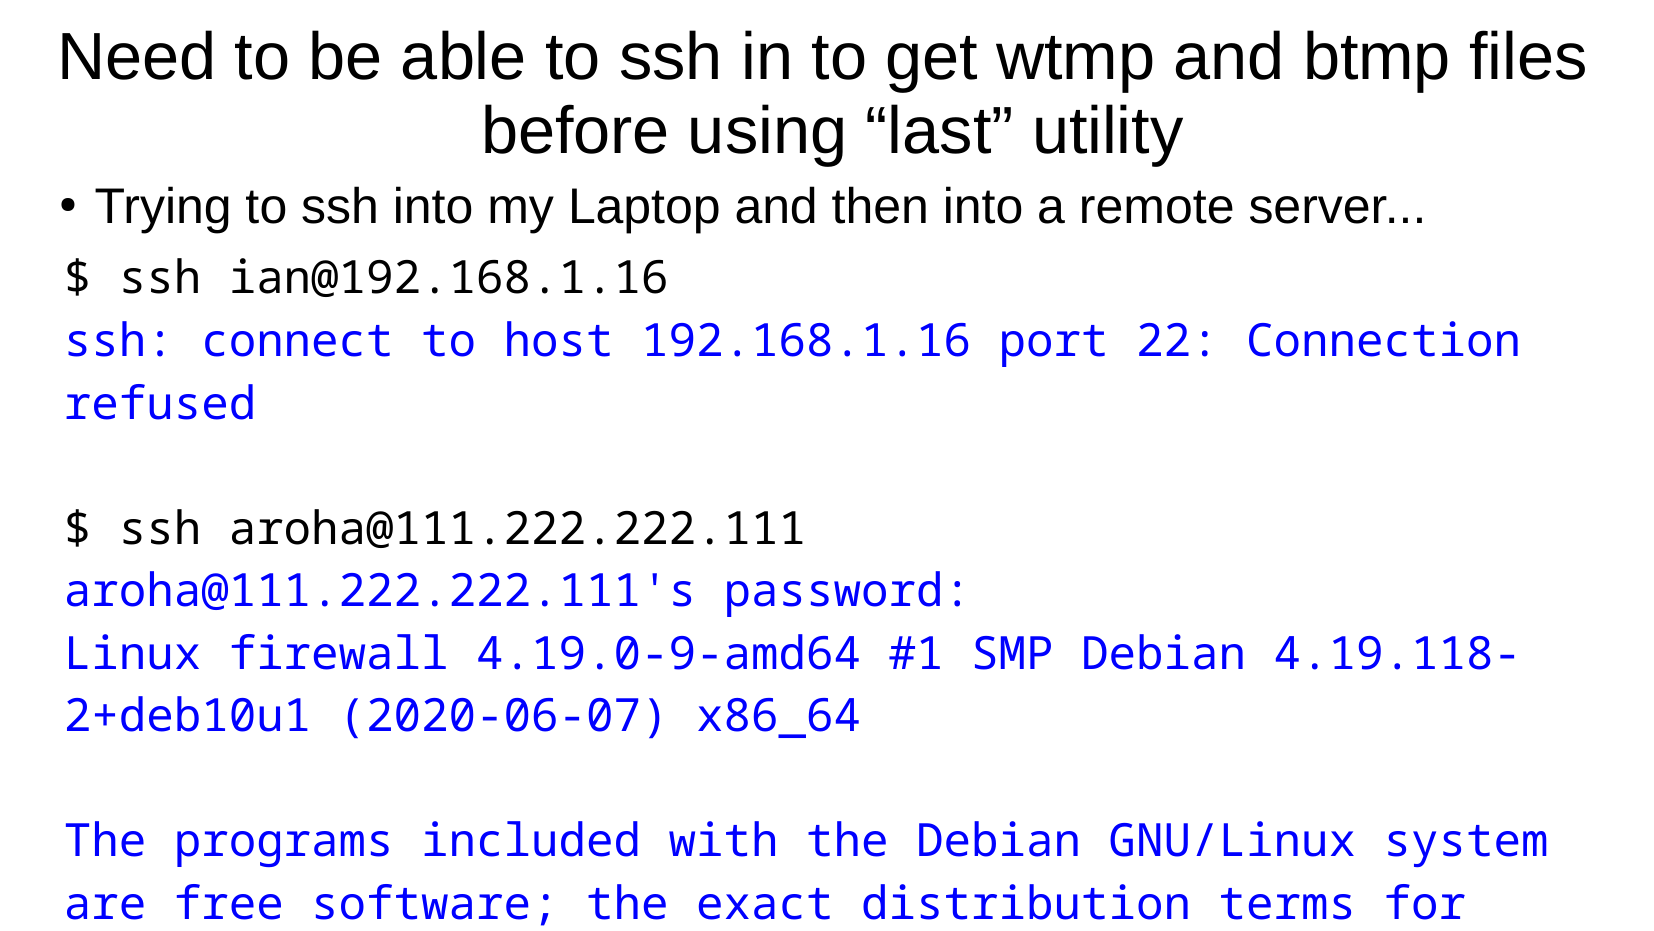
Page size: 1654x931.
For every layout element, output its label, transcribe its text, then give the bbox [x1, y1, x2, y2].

subtitle Trying to ssh into my Laptop and then into a remote server... [59, 177, 1548, 237]
title Need to be able to ssh in to get wtmp and btmp files before using “last” utility [47, 9, 1619, 178]
text_box $ ssh ian@192.168.1.16 ssh: connect to host 192.168.1.16 port 22: Connection refused $ ssh aroha@111.222.222.111 aroha@111.222.222.111's password: Linux firewall 4.19.0-9-amd64 #1 SMP Debian 4.19.118-2+deb10u1 (2020-06-07) x86_64 The programs included with the Debian GNU/Linux system are free software; the exact distribution terms for each program are described in the individual files in /usr/share/doc/*/copyright. Debian GNU/Linux comes with ABSOLUTELY NO WARRANTY, to the extent permitted by applicable law. Last login: Mon Jun 22 08:43:04 2020 from 111.222.222.111 [49, 237, 1619, 931]
